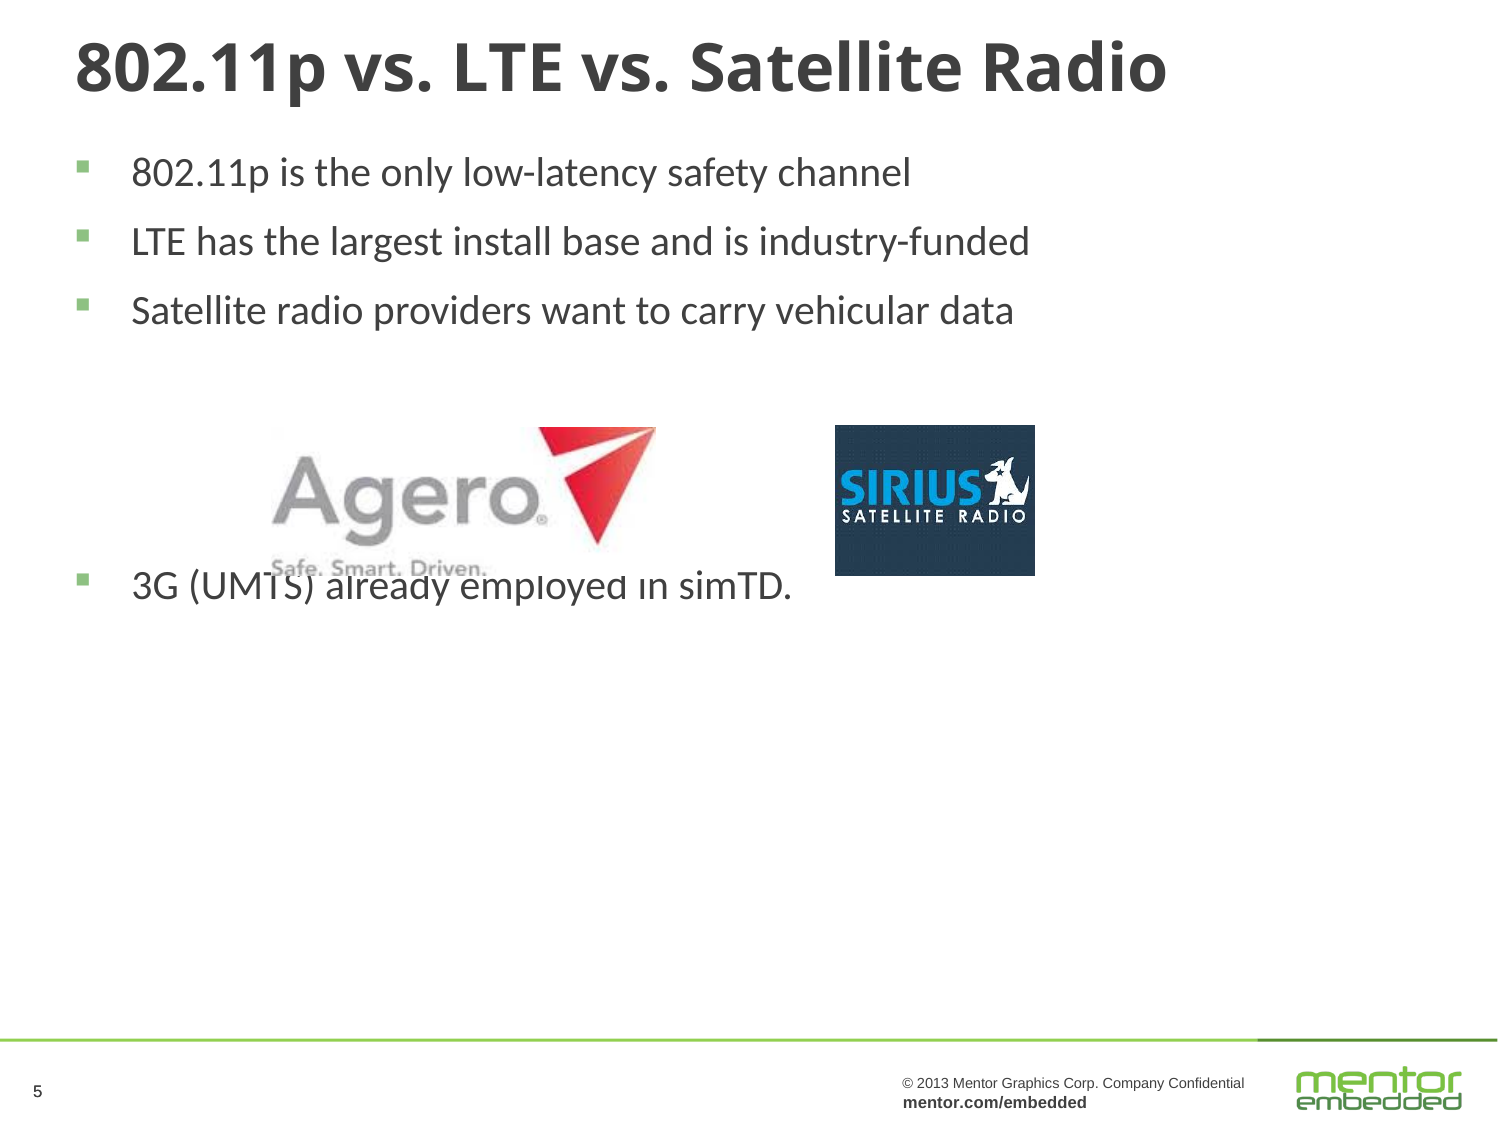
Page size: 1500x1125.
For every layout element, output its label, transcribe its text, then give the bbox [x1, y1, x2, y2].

list 802.11p is the only low-latency safety channel LTE has the largest install base and is industry-funded Satellite radio providers want to carry vehicular data 3G (UMTS) already employed in simTD. [0, 137, 1500, 1025]
picture [1292, 1062, 1464, 1114]
title 802.11p vs. LTE vs. Satellite Radio [0, 0, 1500, 113]
picture [271, 427, 656, 576]
picture [835, 425, 1035, 576]
